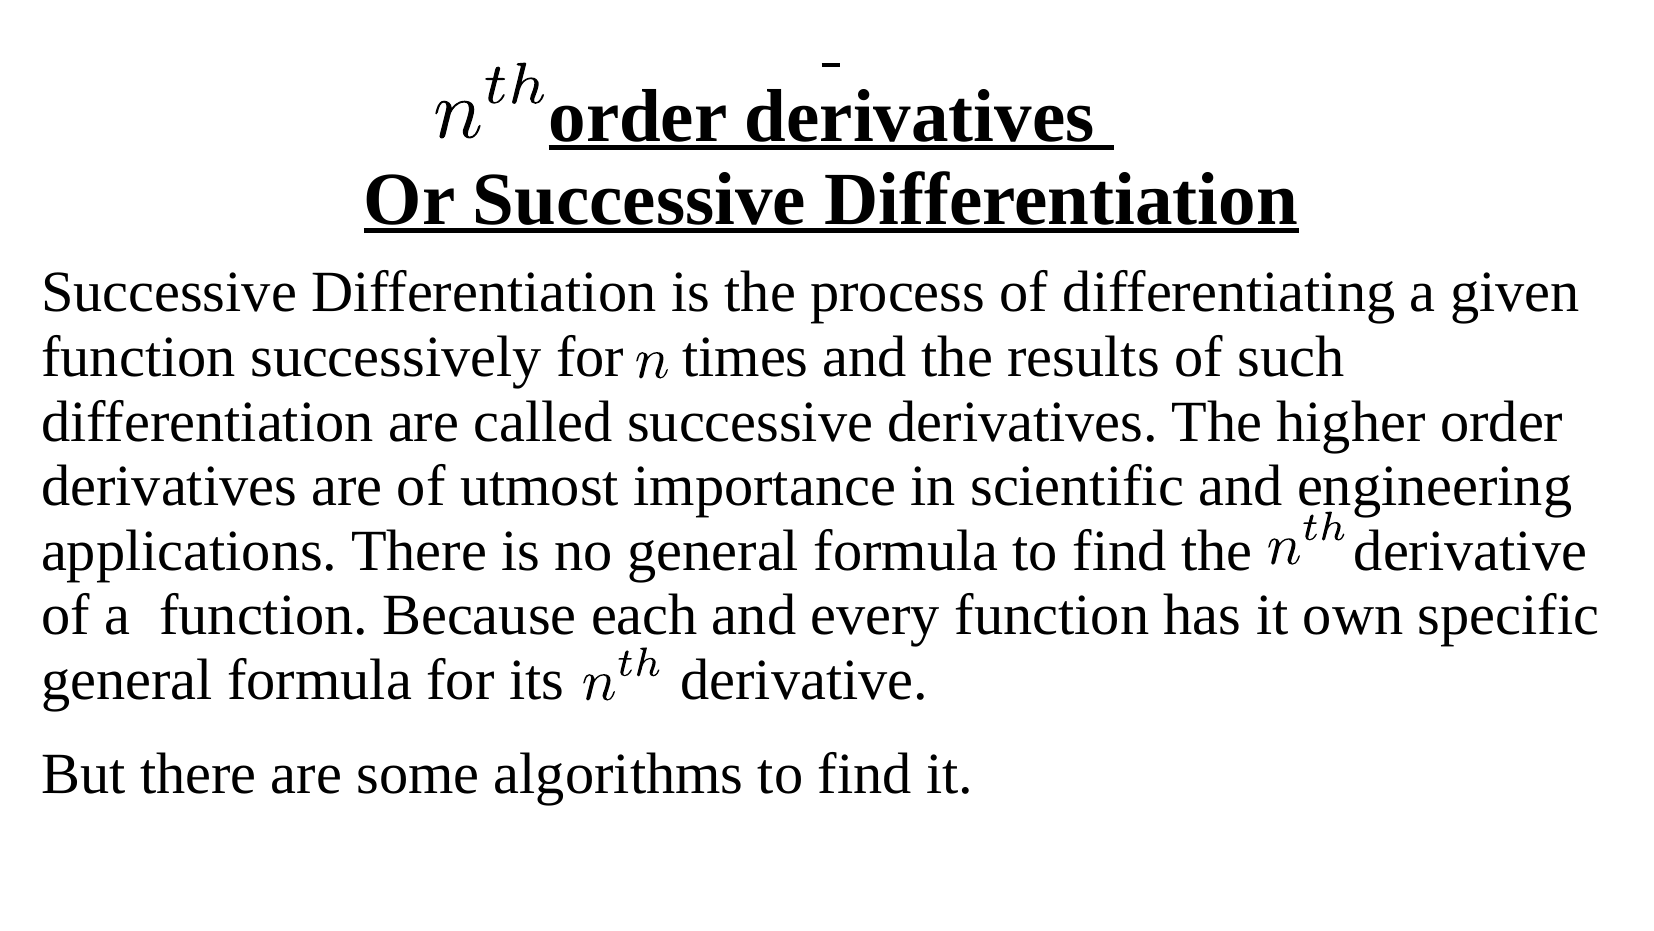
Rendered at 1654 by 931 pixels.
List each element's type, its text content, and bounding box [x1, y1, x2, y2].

text_box [636, 352, 668, 379]
text_box [583, 647, 660, 701]
text_box [435, 62, 545, 139]
title order derivatives Or Successive Differentiation [87, 0, 1576, 241]
list Successive Differentiation is the process of differentiating a given function successively for times and the results of such differentiation are called successive derivatives. The higher order derivatives are of utmost importance in scientific and engineering applications. There is no general formula to find the derivative of a function. Because each and every function has it own specific general formula for its derivative. But there are some algorithms to find it. [41, 259, 1619, 886]
text_box [1268, 511, 1345, 565]
